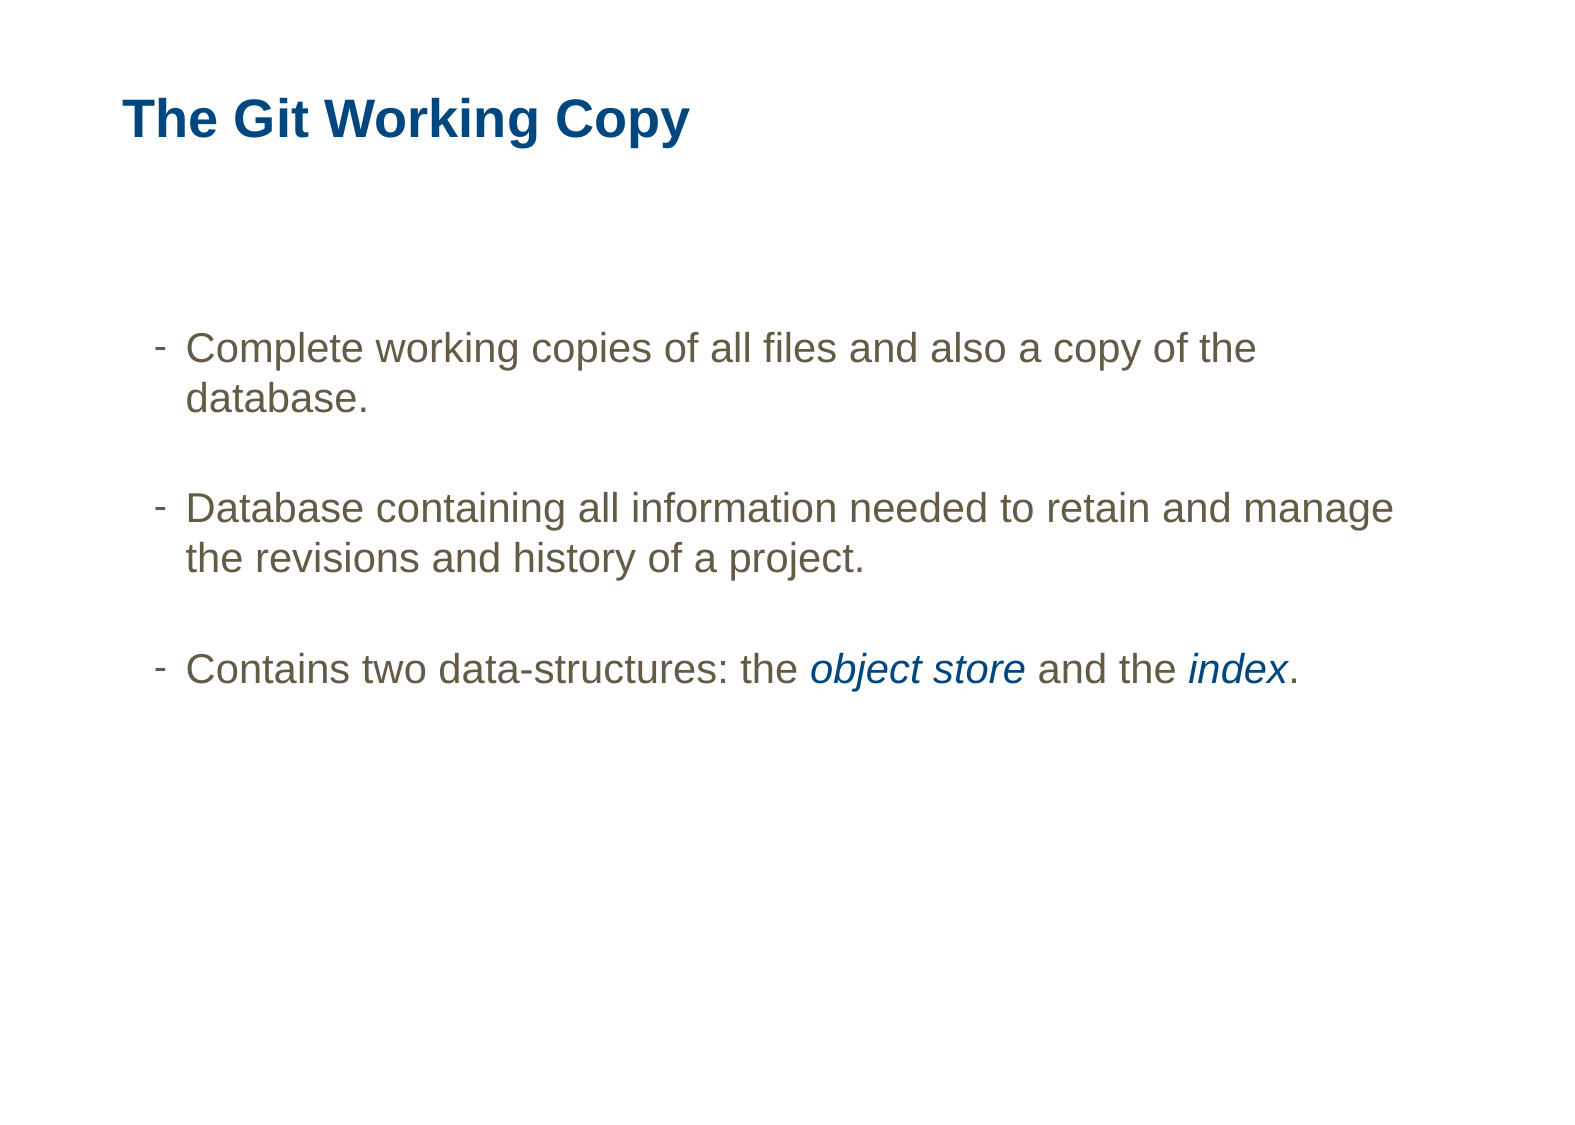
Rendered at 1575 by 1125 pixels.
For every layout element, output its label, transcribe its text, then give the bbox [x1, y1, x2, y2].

title The Git Working Copy [122, 76, 1541, 157]
list Complete working copies of all files and also a copy of the database. Database containing all information needed to retain and manage the revisions and history of a project. Contains two data-structures: the object store and the index. [122, 265, 1398, 941]
